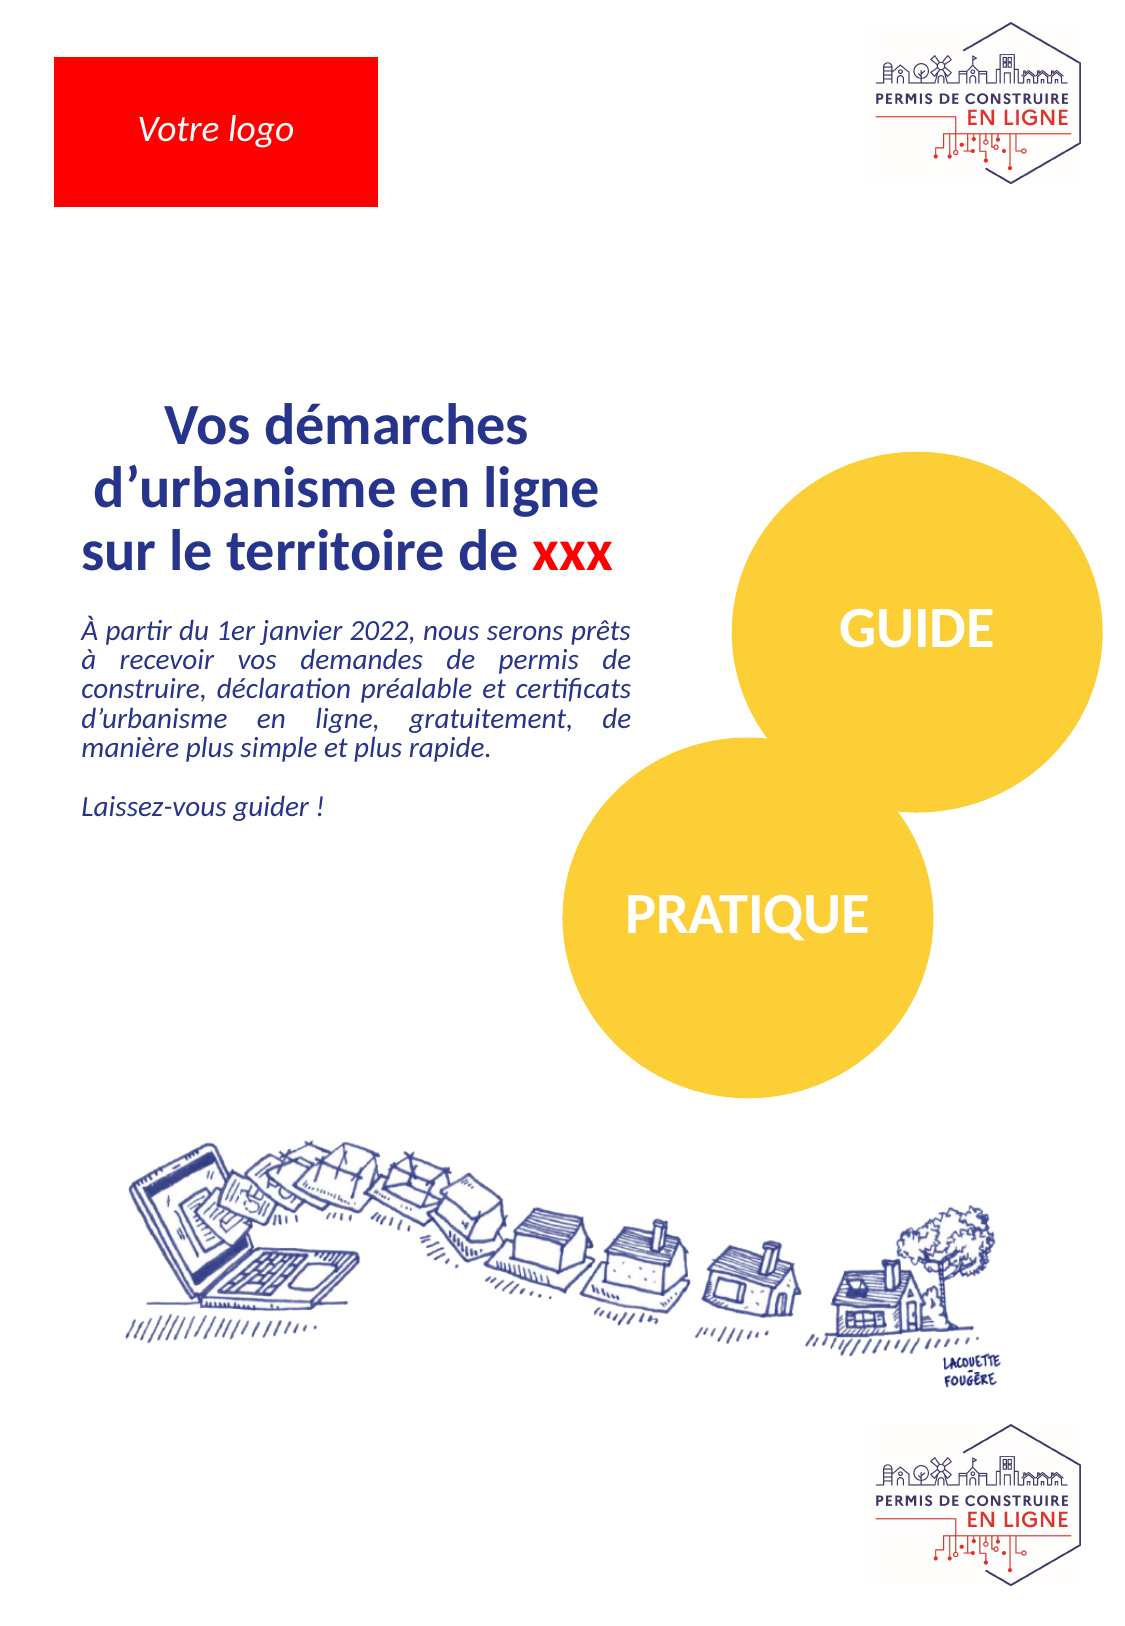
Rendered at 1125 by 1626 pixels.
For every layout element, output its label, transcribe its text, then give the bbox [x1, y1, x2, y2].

picture [866, 1424, 1081, 1586]
text_box PRATIQUE [605, 844, 891, 992]
picture [866, 22, 1081, 184]
title Vos démarches d’urbanisme en ligne sur le territoire de xxx [53, 358, 641, 619]
picture [98, 1124, 1028, 1408]
text_box Votre logo [54, 57, 378, 207]
text_box GUIDE [793, 558, 1042, 706]
text_box À partir du 1er janvier 2022, nous serons prêts à recevoir vos demandes de permis de construire, déclaration préalable et certificats d’urbanisme en ligne, gratuitement, de manière plus simple et plus rapide. Laissez-vous guider ! [66, 618, 649, 973]
text_box [562, 451, 1103, 1099]
